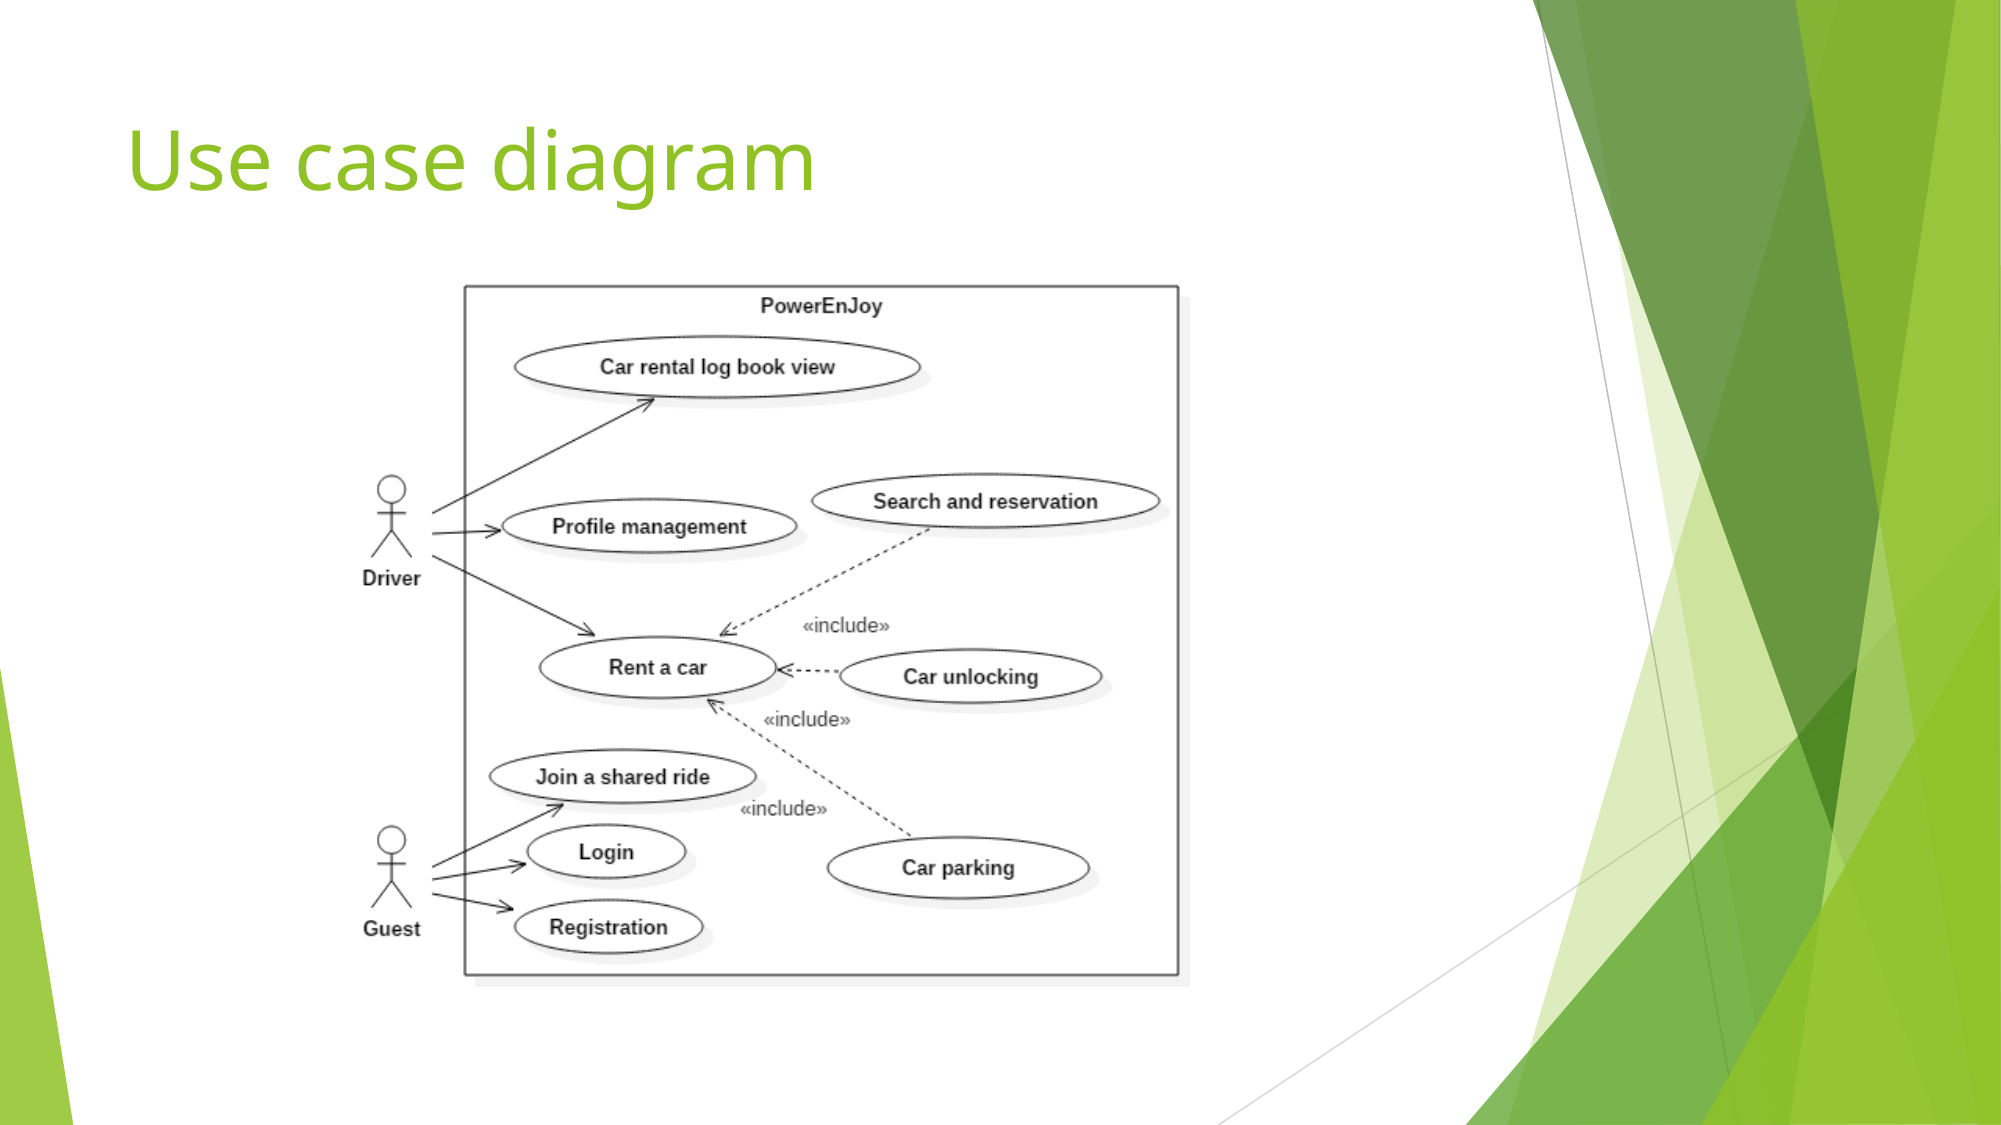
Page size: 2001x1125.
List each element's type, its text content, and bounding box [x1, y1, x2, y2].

picture [337, 271, 1241, 1038]
title Use case diagram [111, 99, 1522, 317]
